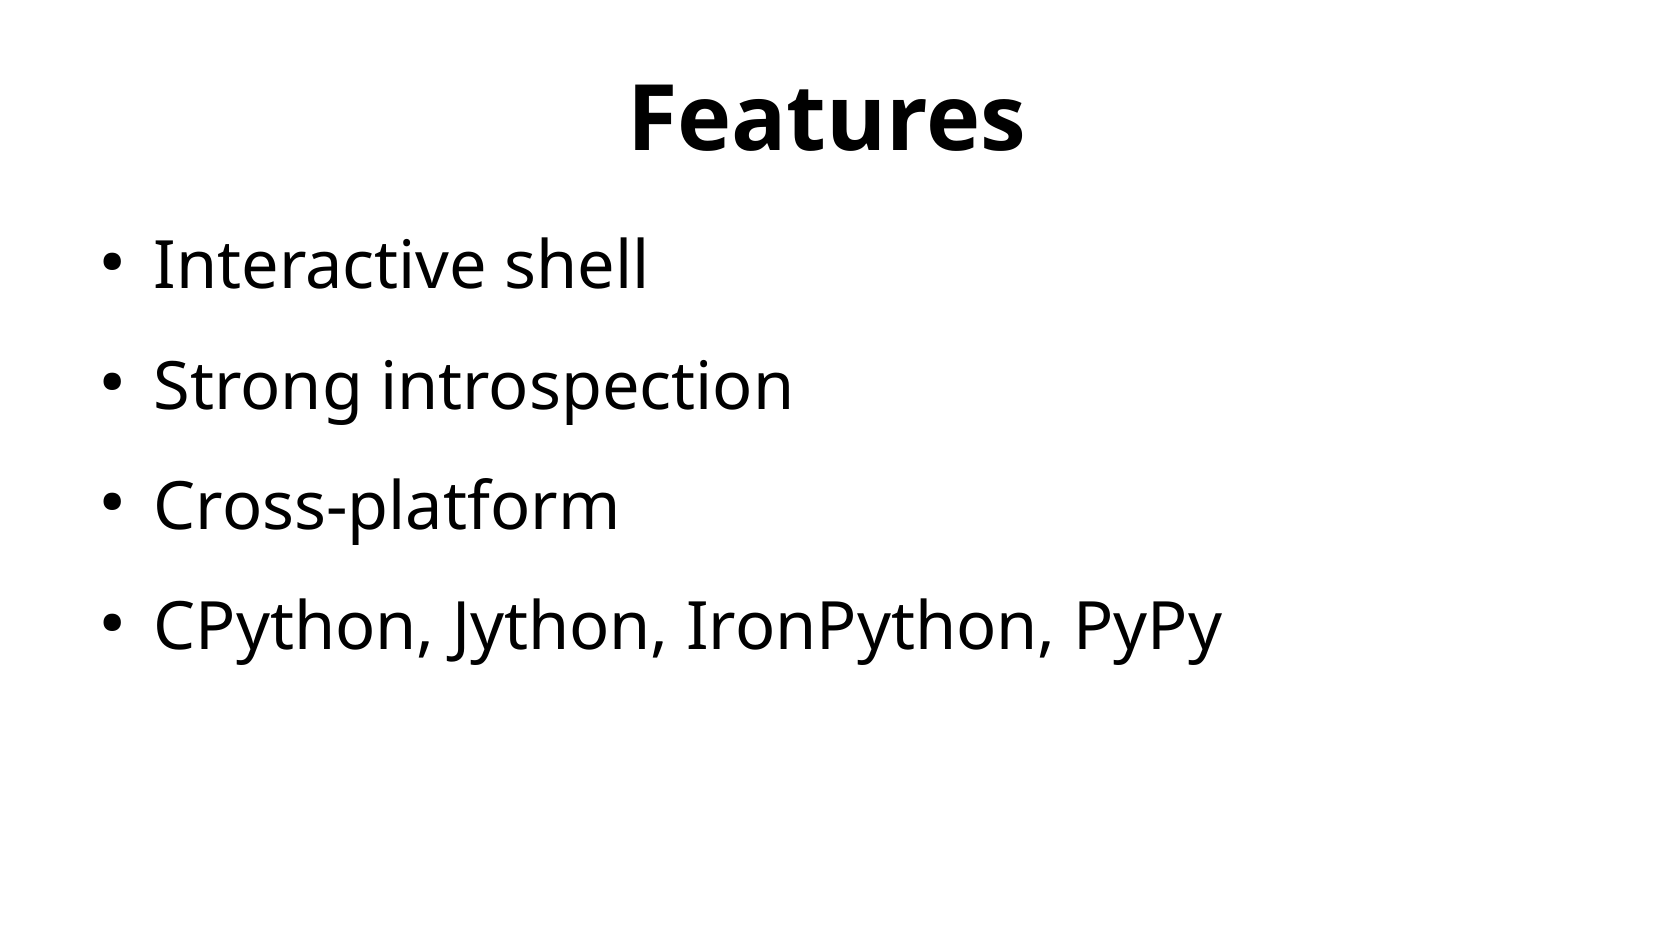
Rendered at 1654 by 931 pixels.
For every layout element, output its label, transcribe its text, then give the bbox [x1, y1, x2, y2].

list Interactive shell Strong introspection Cross-platform CPython, Jython, IronPython, PyPy [82, 217, 1571, 758]
title Features [82, 37, 1571, 193]
